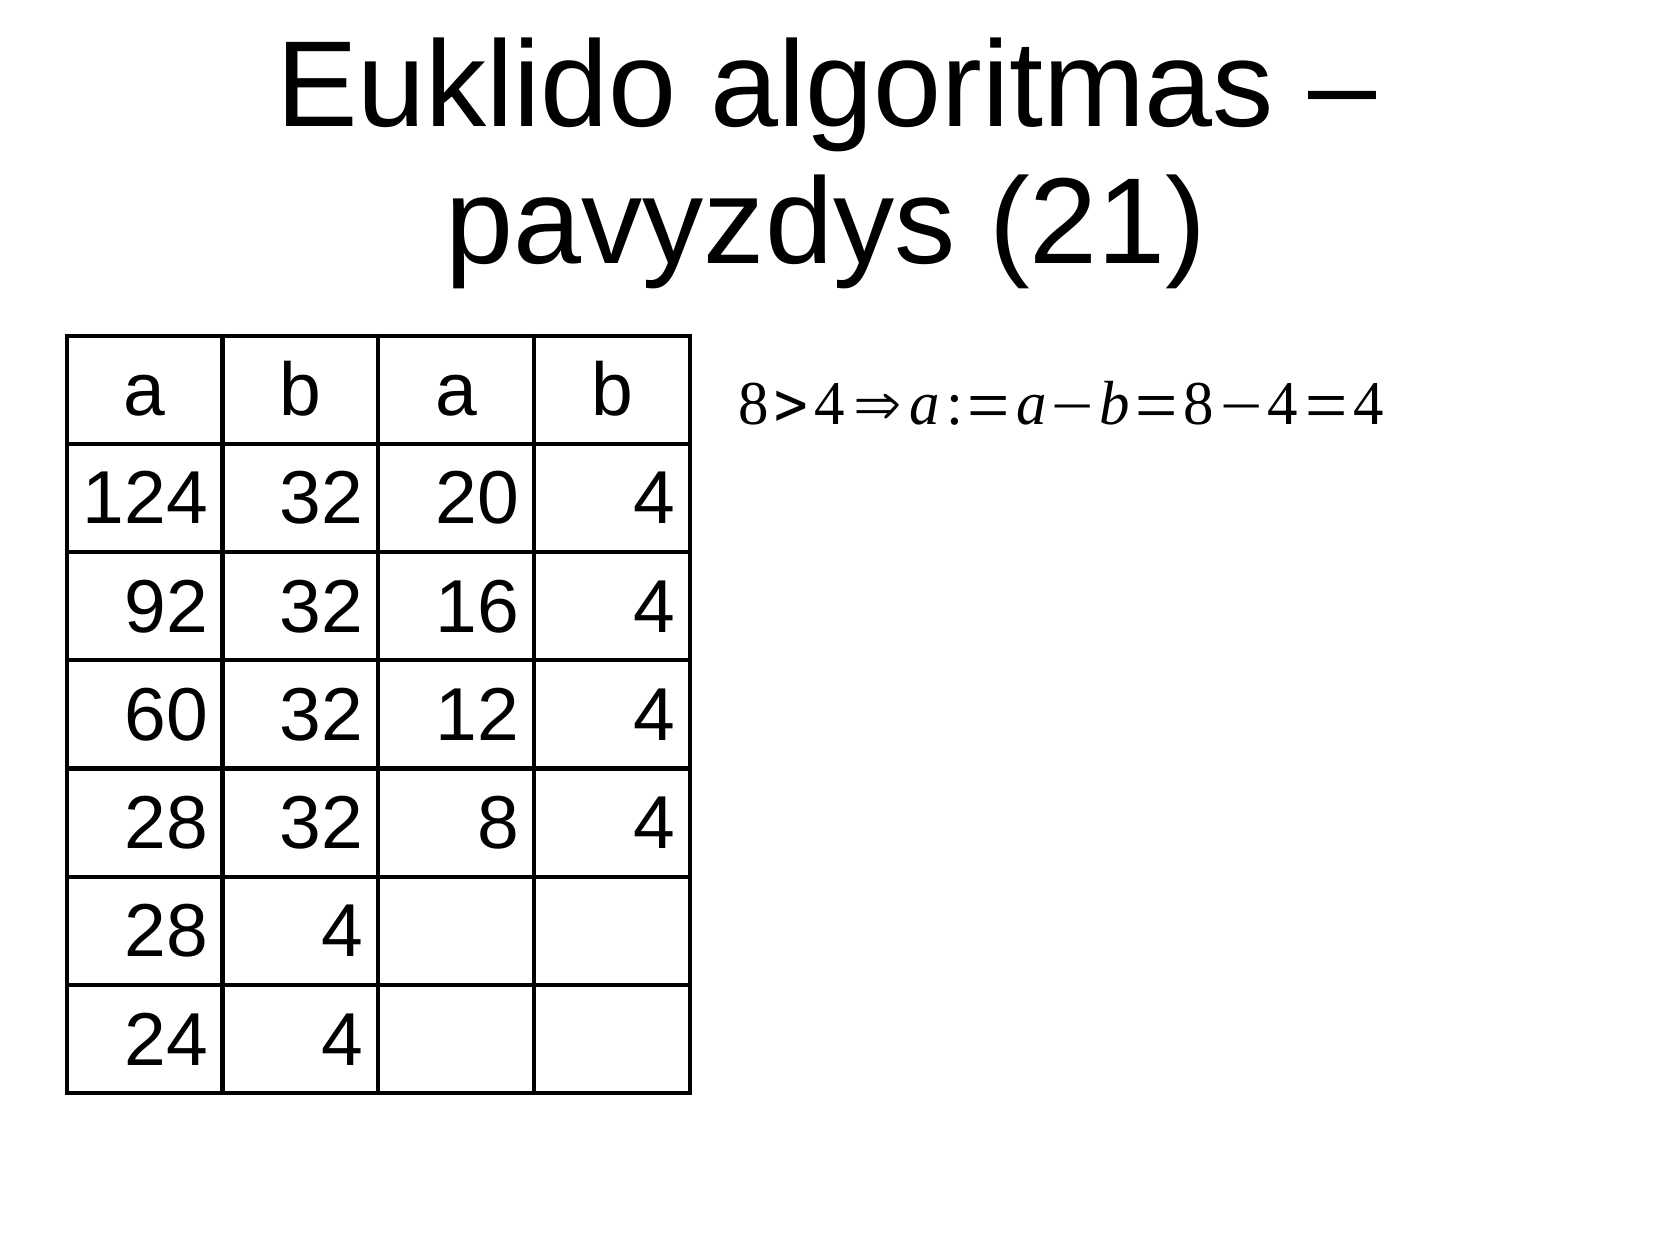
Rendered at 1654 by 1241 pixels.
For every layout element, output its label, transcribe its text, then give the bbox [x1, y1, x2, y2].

table_cell 12 [380, 662, 532, 766]
table_cell 32 [225, 554, 376, 658]
table_cell [380, 987, 532, 1091]
table_cell 32 [225, 662, 376, 766]
table_cell 28 [69, 879, 220, 983]
table_cell 60 [69, 662, 220, 766]
table_cell 4 [536, 446, 688, 550]
table_header a [380, 338, 532, 442]
table_cell 4 [225, 987, 376, 1091]
table_cell 4 [225, 879, 376, 983]
table_cell [536, 879, 688, 983]
table_cell 4 [536, 662, 688, 766]
title Euklido algoritmas – pavyzdys (21) [82, 16, 1571, 290]
table_cell [536, 987, 688, 1091]
table_cell [380, 879, 532, 983]
table_cell 32 [225, 446, 376, 550]
table_cell 4 [536, 771, 688, 875]
table_cell 92 [69, 554, 220, 658]
table_cell 28 [69, 771, 220, 875]
table_cell 20 [380, 446, 532, 550]
table_cell 4 [536, 554, 688, 658]
table_cell 8 [380, 771, 532, 875]
table_cell 124 [69, 446, 220, 550]
table_cell 24 [69, 987, 220, 1091]
table_header b [536, 338, 688, 442]
table_header a [69, 338, 220, 442]
chart [732, 368, 1393, 438]
table_cell 32 [225, 771, 376, 875]
table_cell 16 [380, 554, 532, 658]
table_header b [225, 338, 376, 442]
